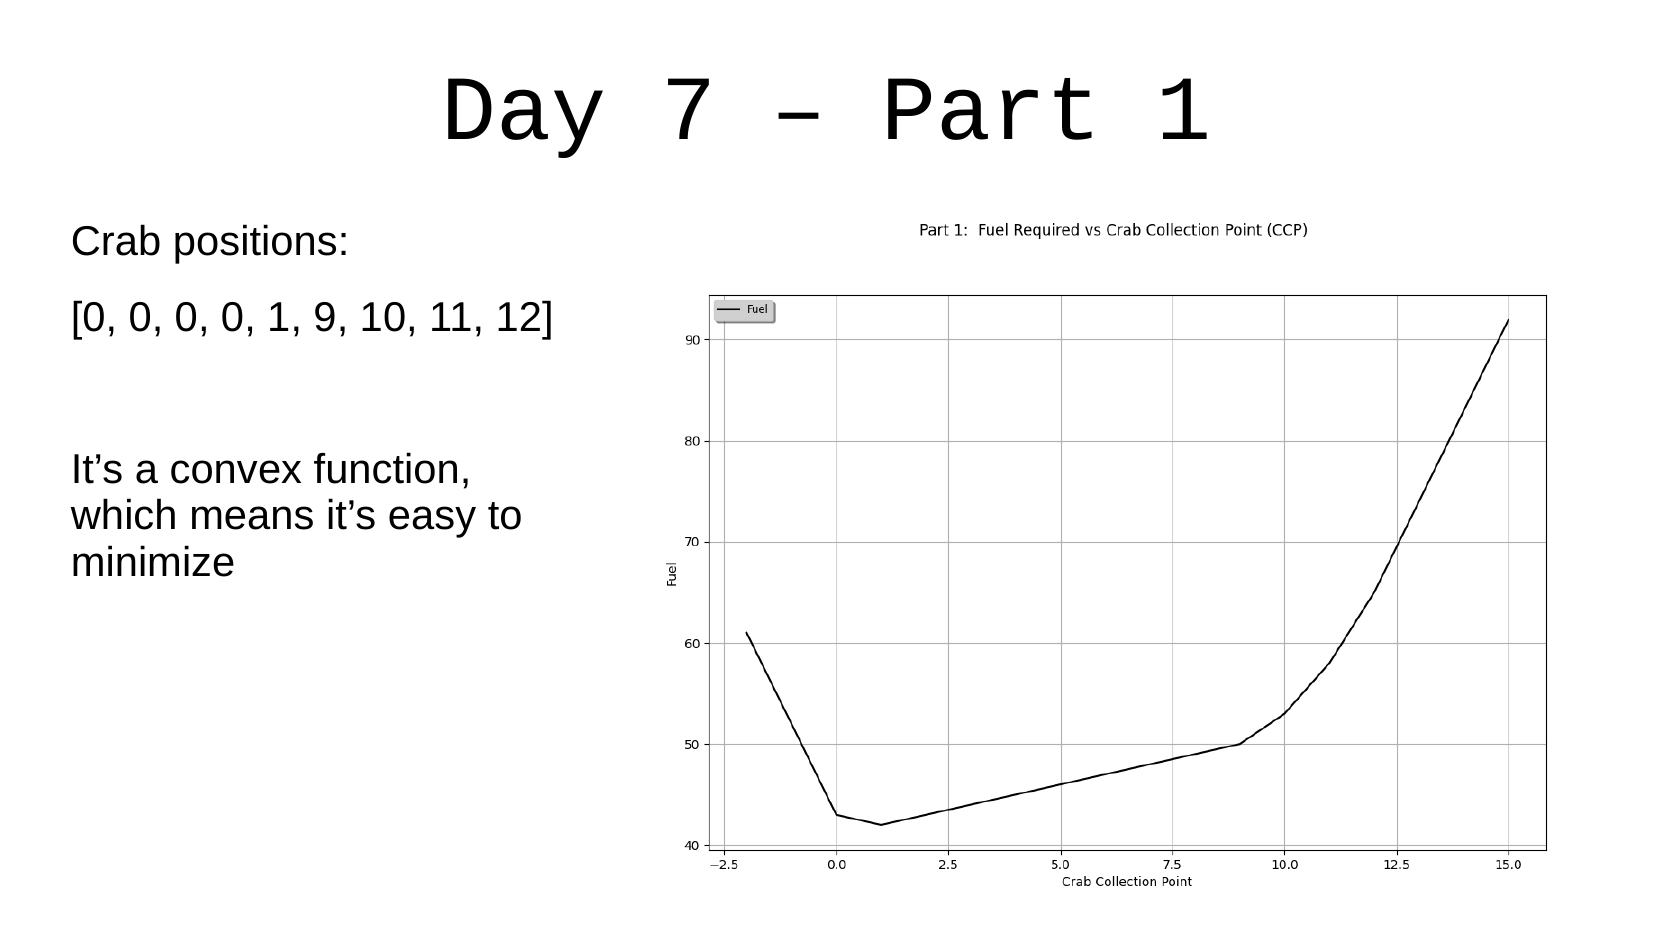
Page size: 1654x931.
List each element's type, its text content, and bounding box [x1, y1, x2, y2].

title Day 7 – Part 1 [82, 37, 1571, 193]
list Crab positions: [0, 0, 0, 0, 1, 9, 10, 11, 12] It’s a convex function, which means it’s easy to minimize [0, 217, 573, 758]
picture [573, 208, 1654, 929]
